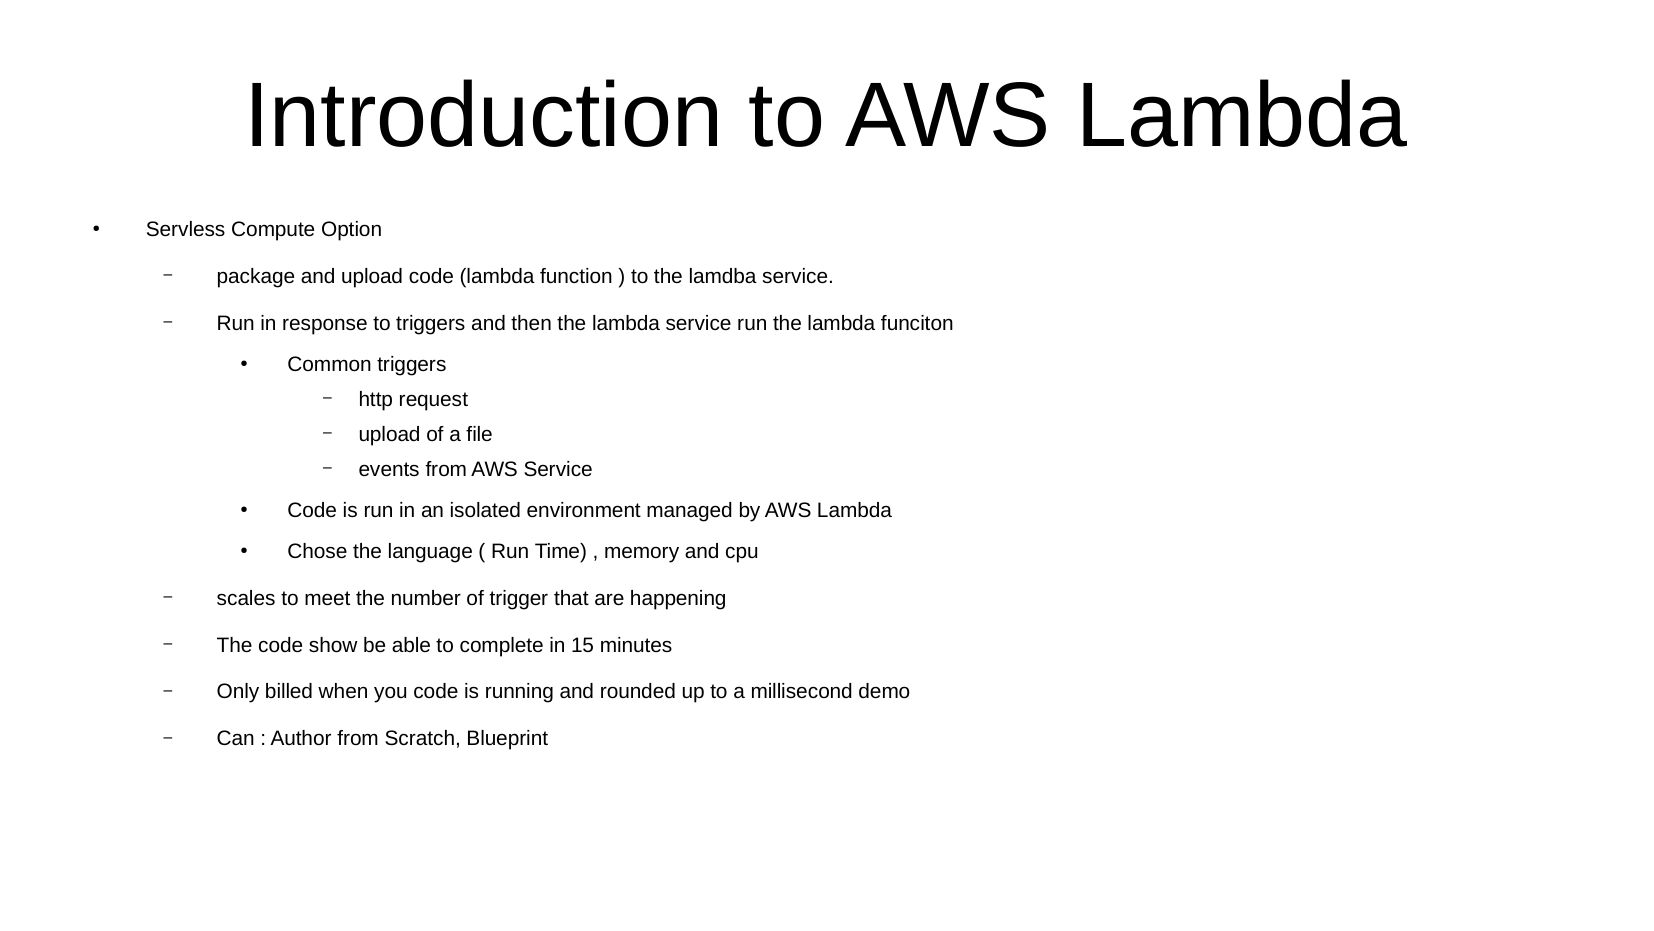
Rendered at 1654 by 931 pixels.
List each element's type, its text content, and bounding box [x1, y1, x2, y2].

title Introduction to AWS Lambda [82, 37, 1571, 193]
list Servless Compute Option package and upload code (lambda function ) to the lamdba service. Run in response to triggers and then the lambda service run the lambda funciton Common triggers http request upload of a file events from AWS Service Code is run in an isolated environment managed by AWS Lambda Chose the language ( Run Time) , memory and cpu scales to meet the number of trigger that are happening The code show be able to complete in 15 minutes Only billed when you code is running and rounded up to a millisecond demo Can : Author from Scratch, Blueprint [75, 217, 1571, 901]
